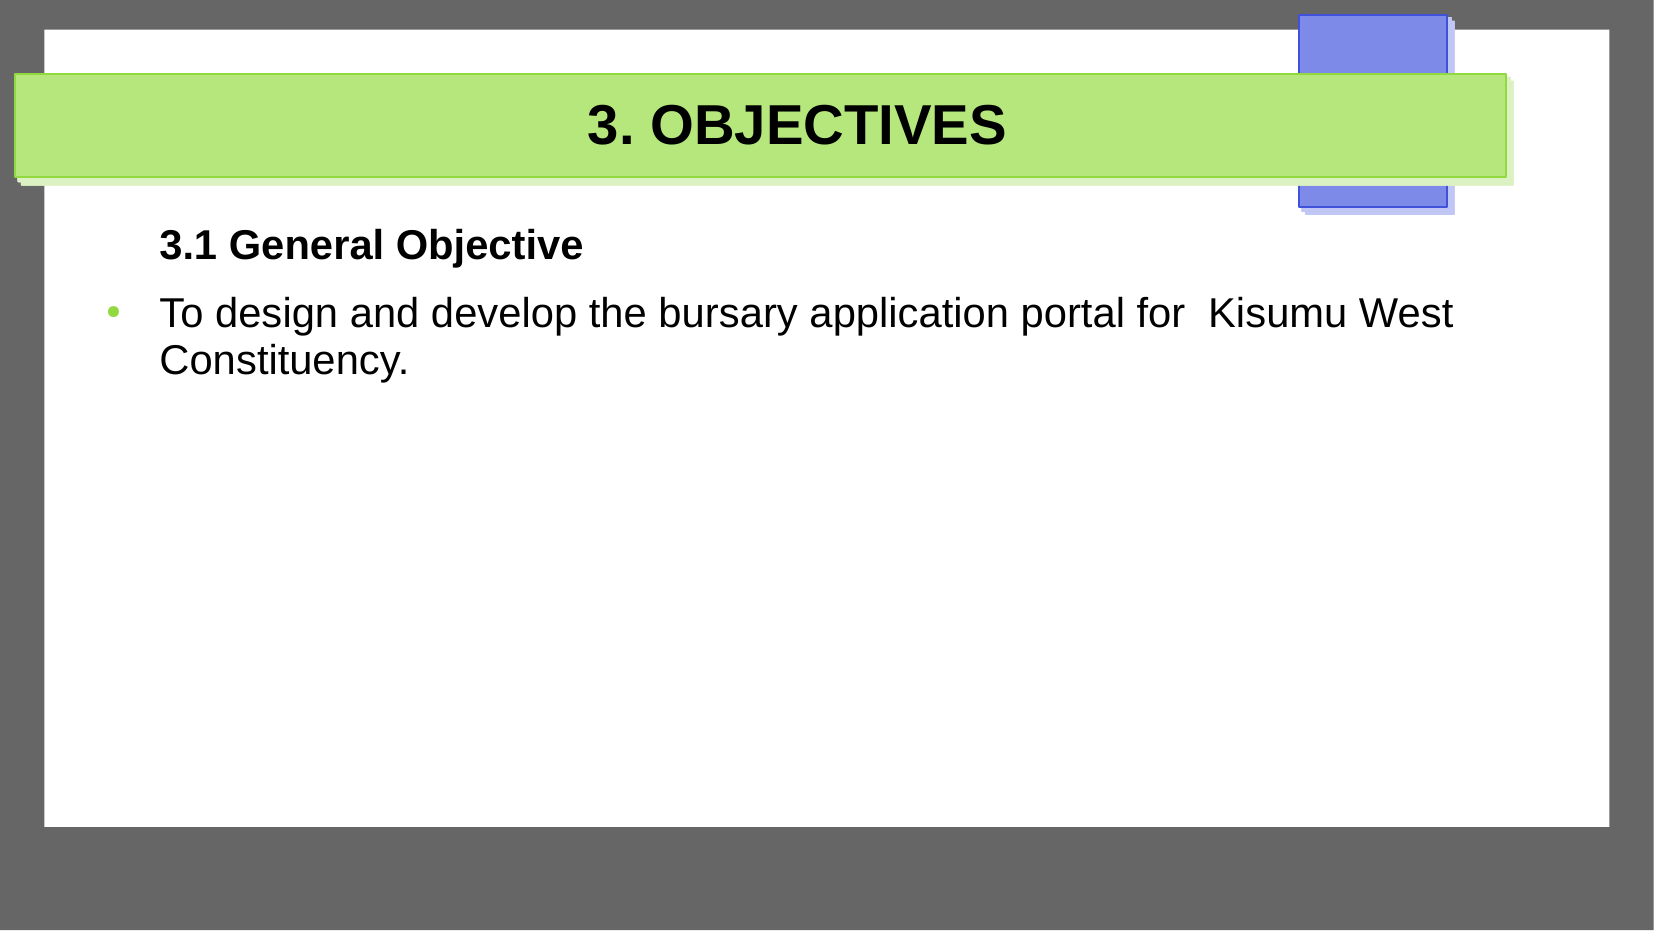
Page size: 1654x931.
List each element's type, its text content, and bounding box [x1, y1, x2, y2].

list 3.1 General Objective To design and develop the bursary application portal for Kisumu West Constituency. [88, 221, 1565, 813]
title 3. OBJECTIVES [88, 73, 1506, 178]
